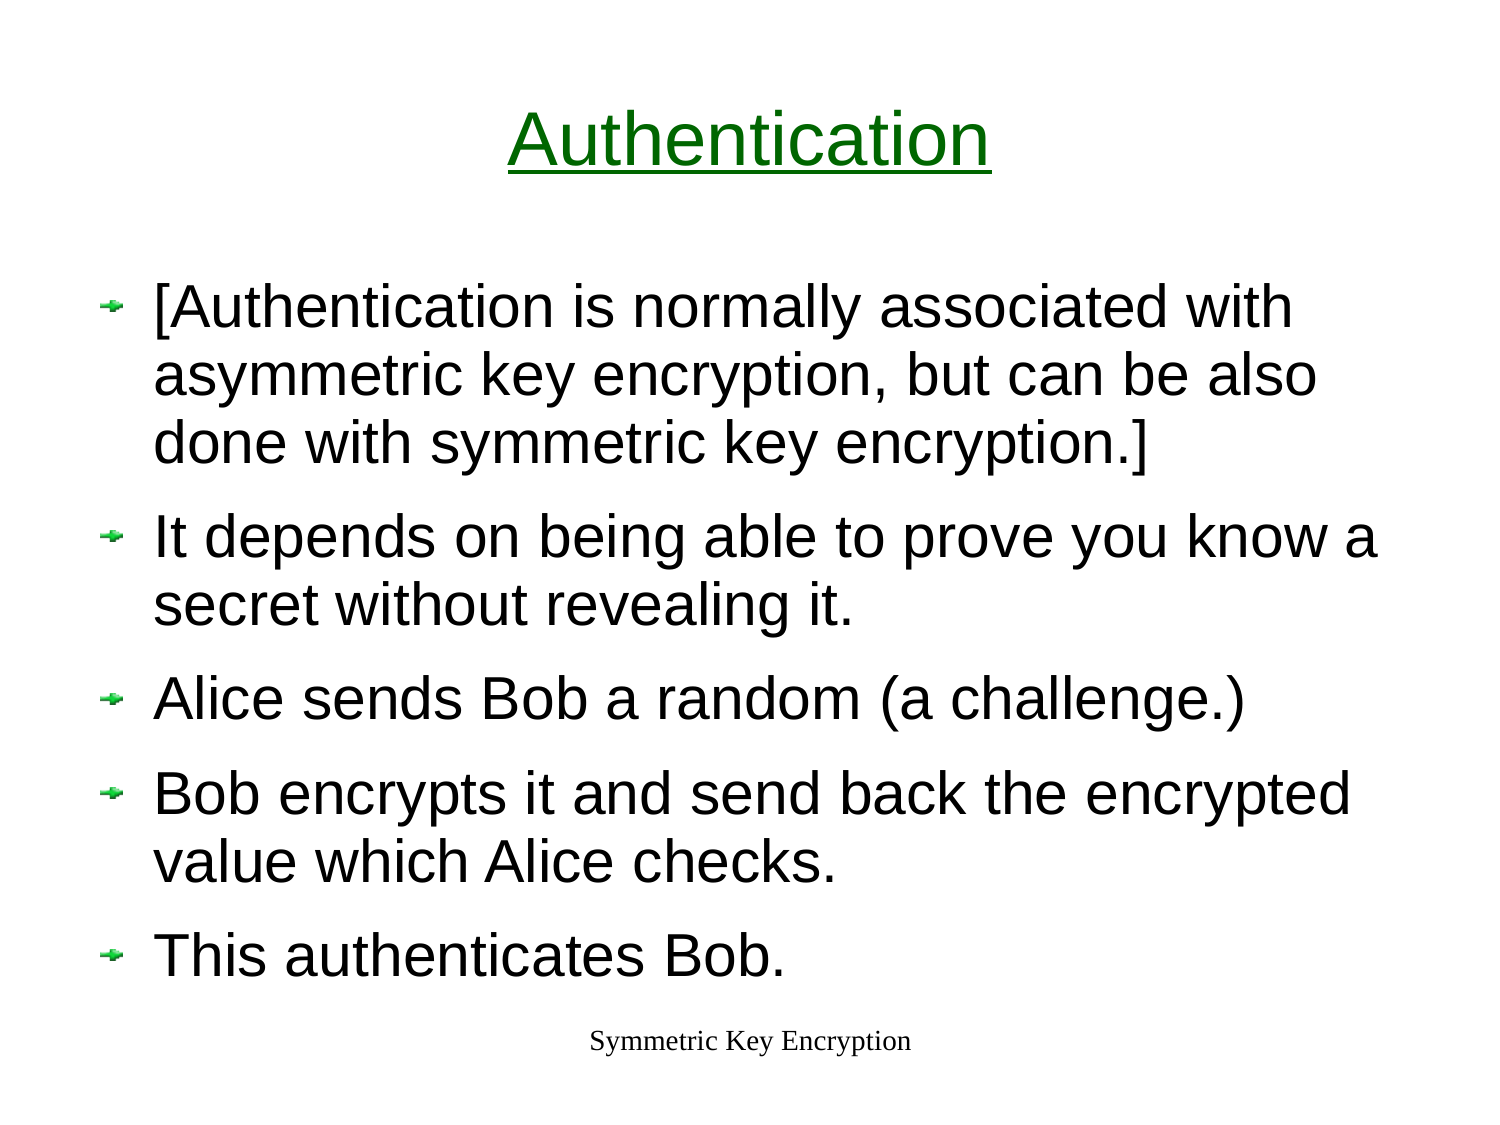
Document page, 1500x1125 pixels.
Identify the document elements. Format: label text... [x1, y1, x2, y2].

list [Authentication is normally associated with asymmetric key encryption, but can be also done with symmetric key encryption.] It depends on being able to prove you know a secret without revealing it. Alice sends Bob a random (a challenge.) Bob encrypts it and send back the encrypted value which Alice checks. This authenticates Bob. [82, 272, 1433, 1016]
title Authentication [75, 93, 1425, 185]
